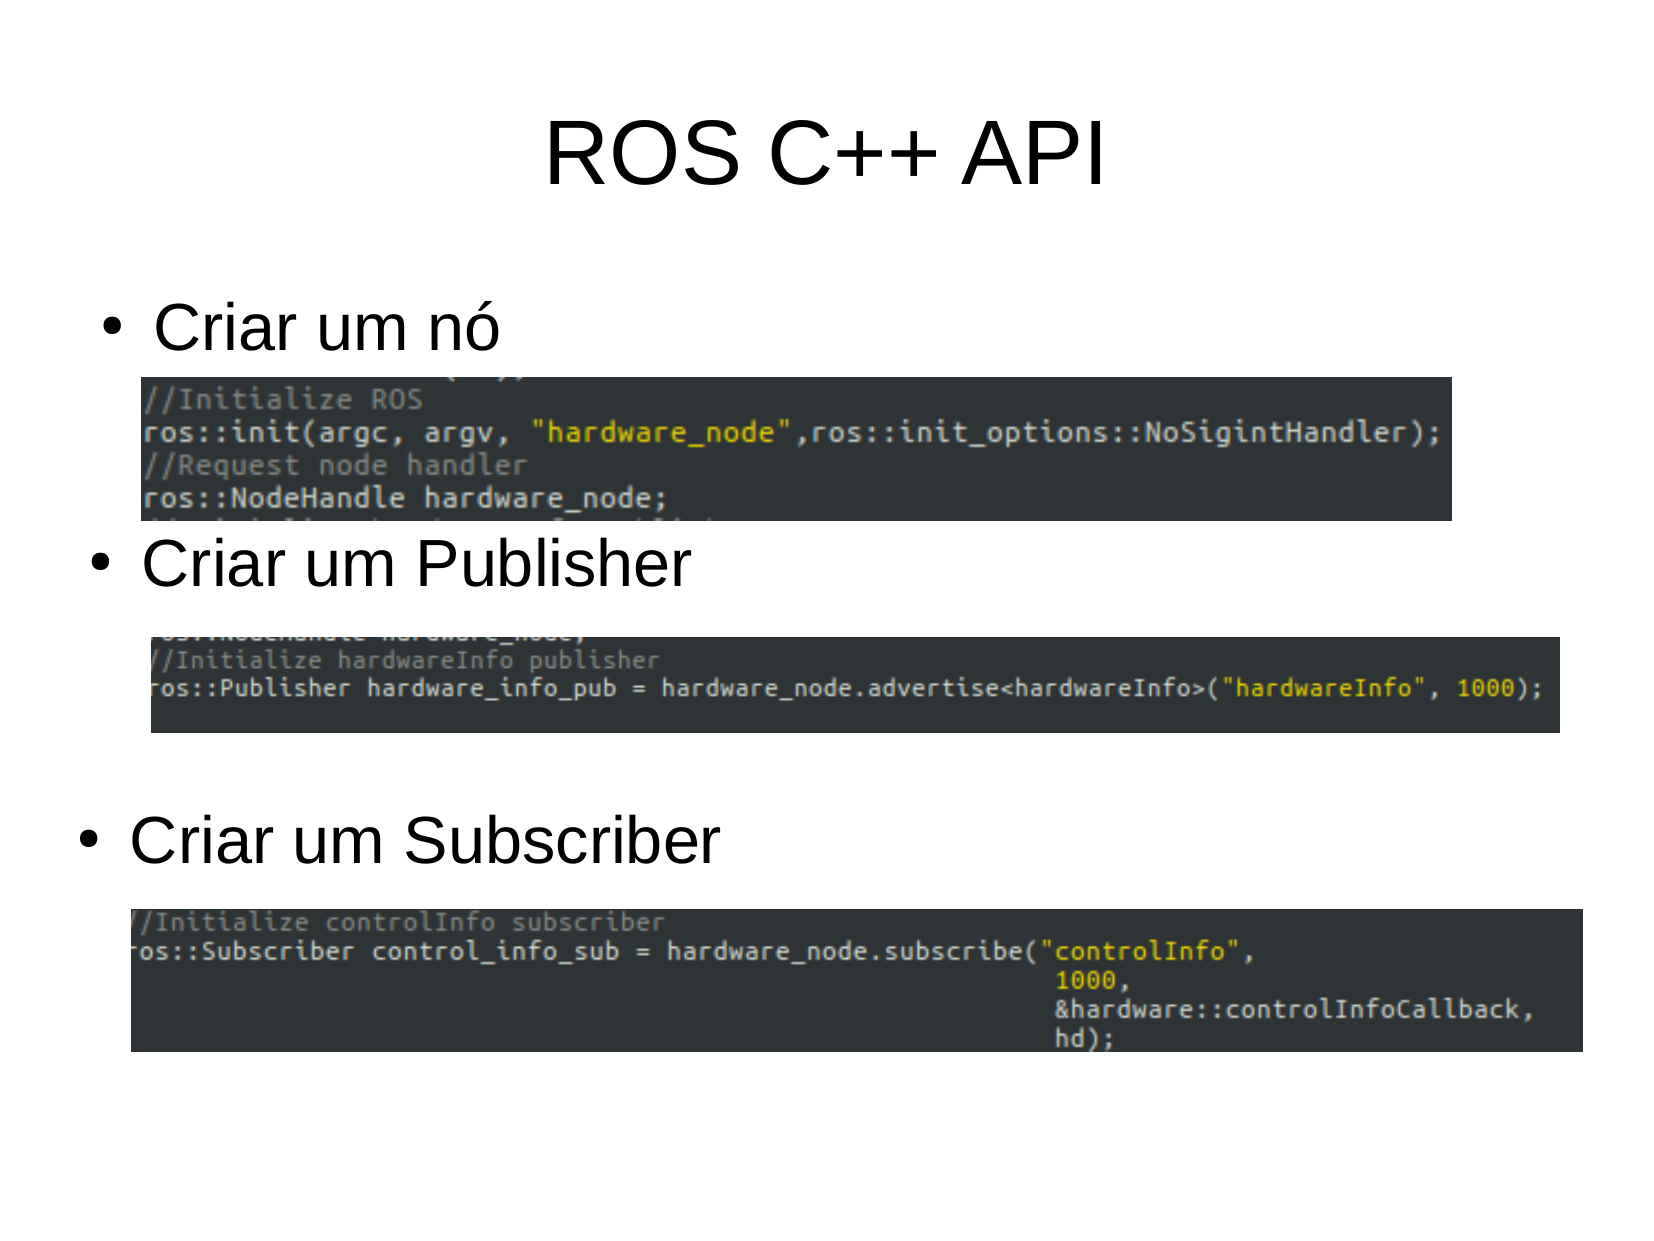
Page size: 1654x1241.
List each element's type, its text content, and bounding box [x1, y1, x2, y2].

picture [151, 637, 1560, 733]
list Criar um Subscriber [59, 803, 1548, 1010]
picture [141, 377, 1452, 521]
list Criar um Publisher [70, 526, 1560, 733]
title ROS C++ API [82, 49, 1571, 257]
picture [131, 909, 1583, 1052]
list Criar um nó [82, 290, 1571, 497]
